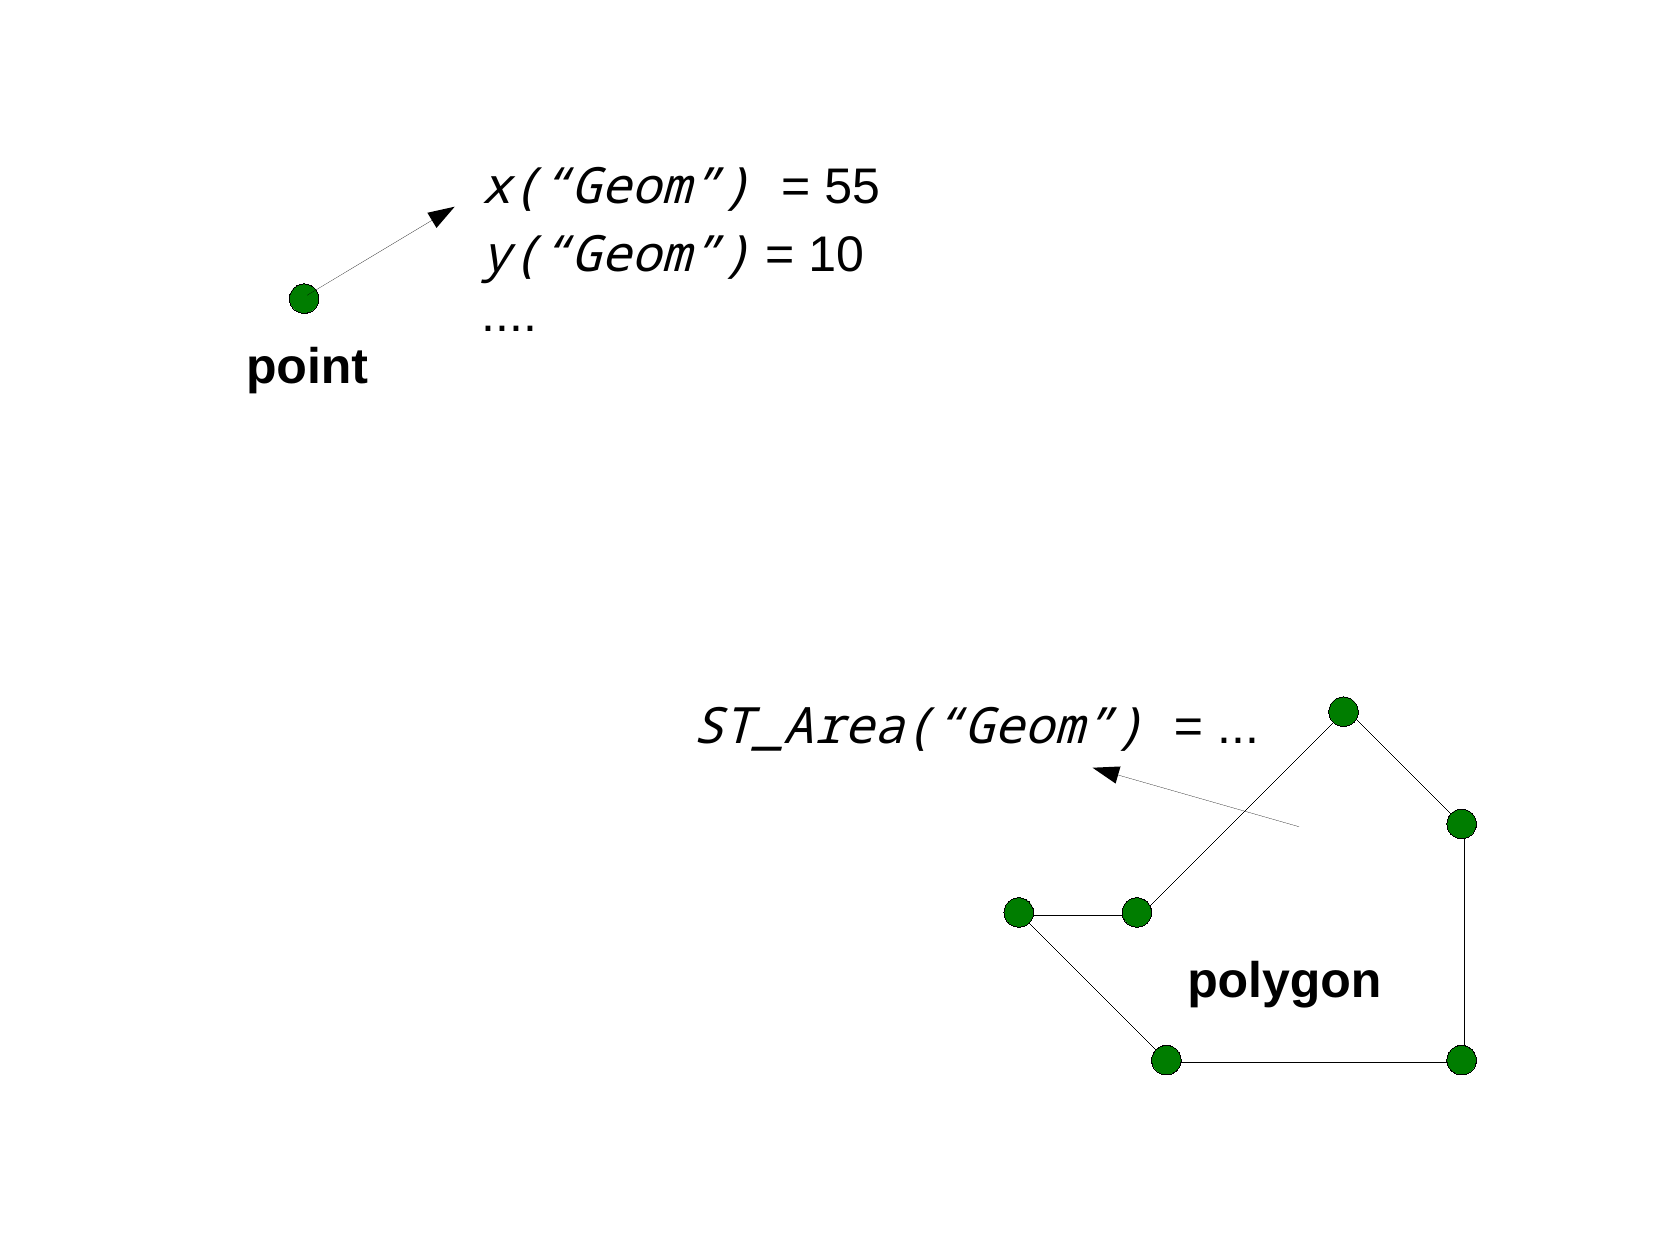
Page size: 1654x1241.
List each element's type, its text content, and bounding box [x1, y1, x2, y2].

text_box [1151, 1045, 1182, 1075]
text_box [1328, 696, 1359, 727]
text_box [1122, 897, 1152, 928]
text_box [289, 283, 319, 314]
text_box polygon [1122, 944, 1447, 1016]
text_box x(“Geom”) = 55 y(“Geom”) = 10 .... [466, 142, 1022, 325]
text_box [1446, 809, 1477, 839]
text_box ST_Area(“Geom”) = ... [679, 682, 1323, 810]
text_box [1446, 1045, 1477, 1075]
text_box [1003, 897, 1034, 928]
text_box point [218, 331, 396, 402]
